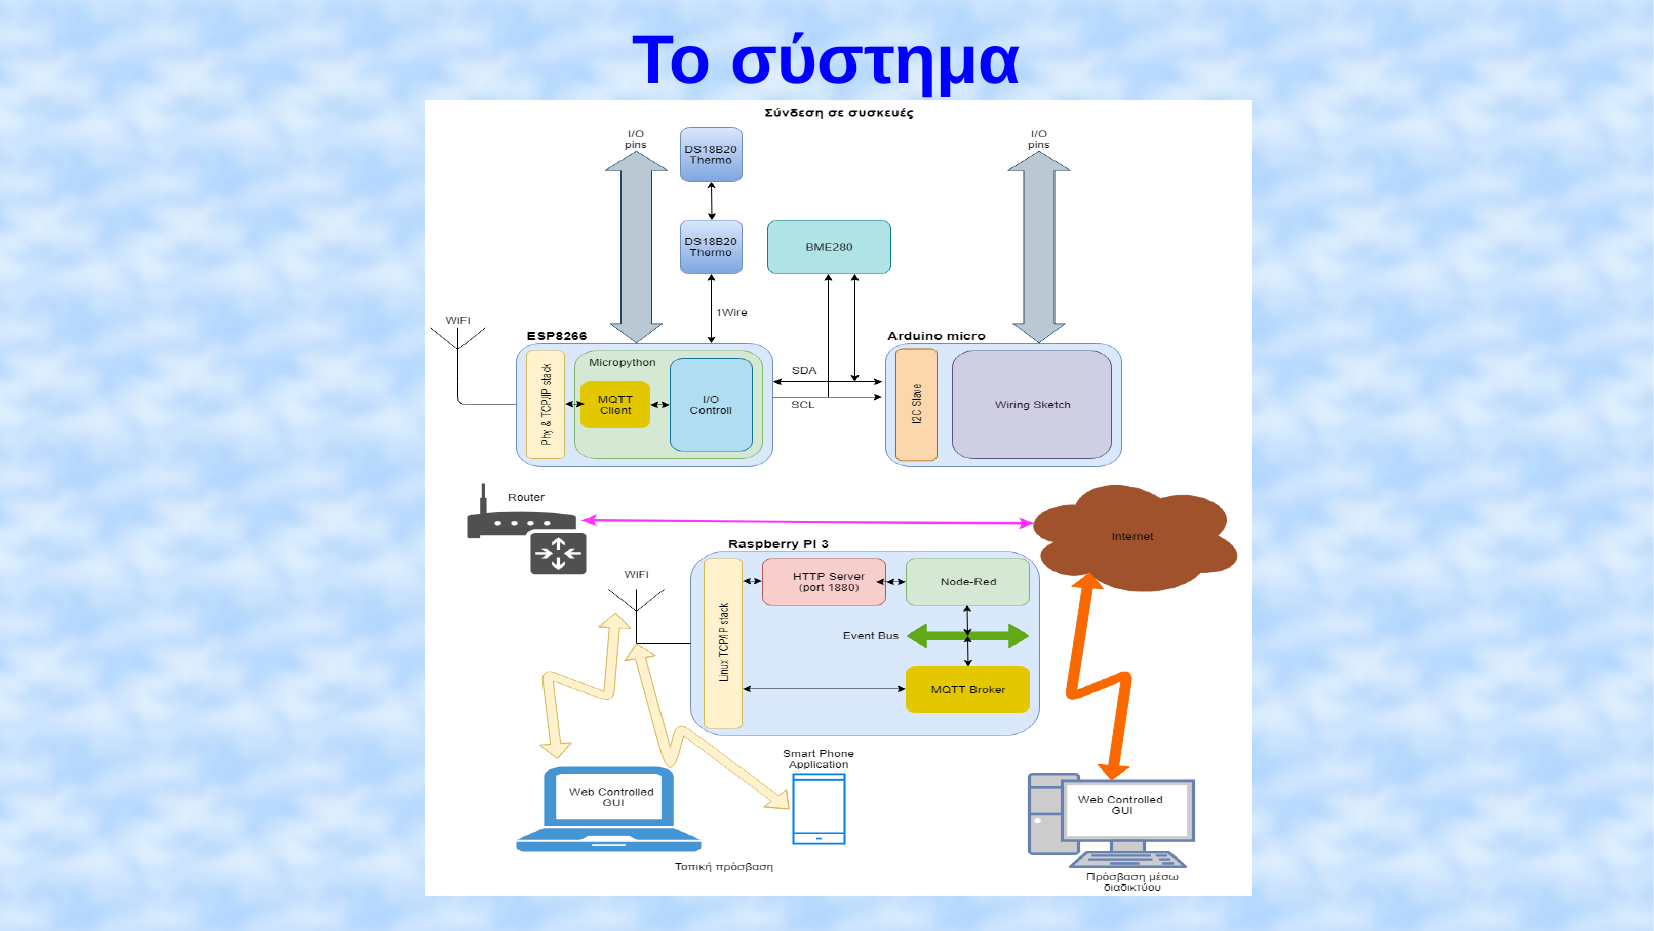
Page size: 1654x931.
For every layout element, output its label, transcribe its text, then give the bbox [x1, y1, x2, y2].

picture [0, 0, 1654, 931]
title Το σύστημα [82, 0, 1571, 138]
